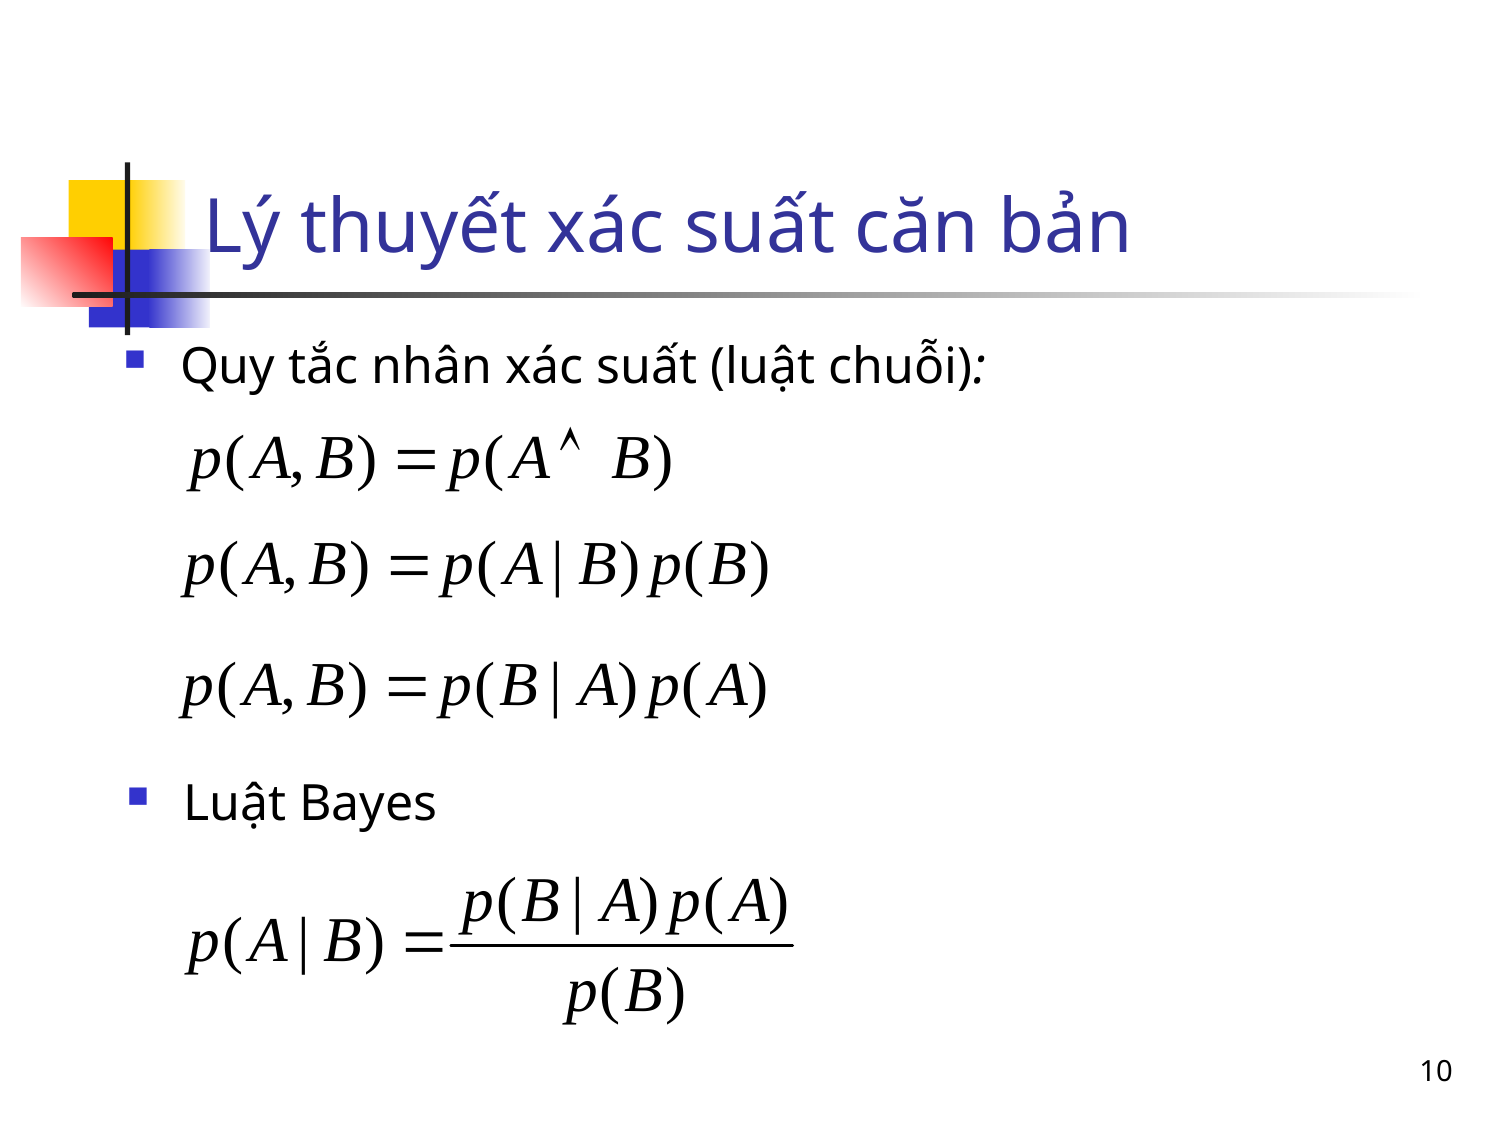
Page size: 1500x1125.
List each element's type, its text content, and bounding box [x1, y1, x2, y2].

slide_number <number> [1155, 1024, 1468, 1100]
picture [172, 420, 684, 505]
list Quy tắc nhân xác suất (luật chuỗi): [108, 326, 1459, 409]
picture [170, 860, 805, 1036]
picture [166, 527, 782, 611]
title Lý thuyết xác suất căn bản [188, 35, 1468, 275]
text_box Luật Bayes [112, 763, 1463, 858]
picture [164, 647, 780, 732]
